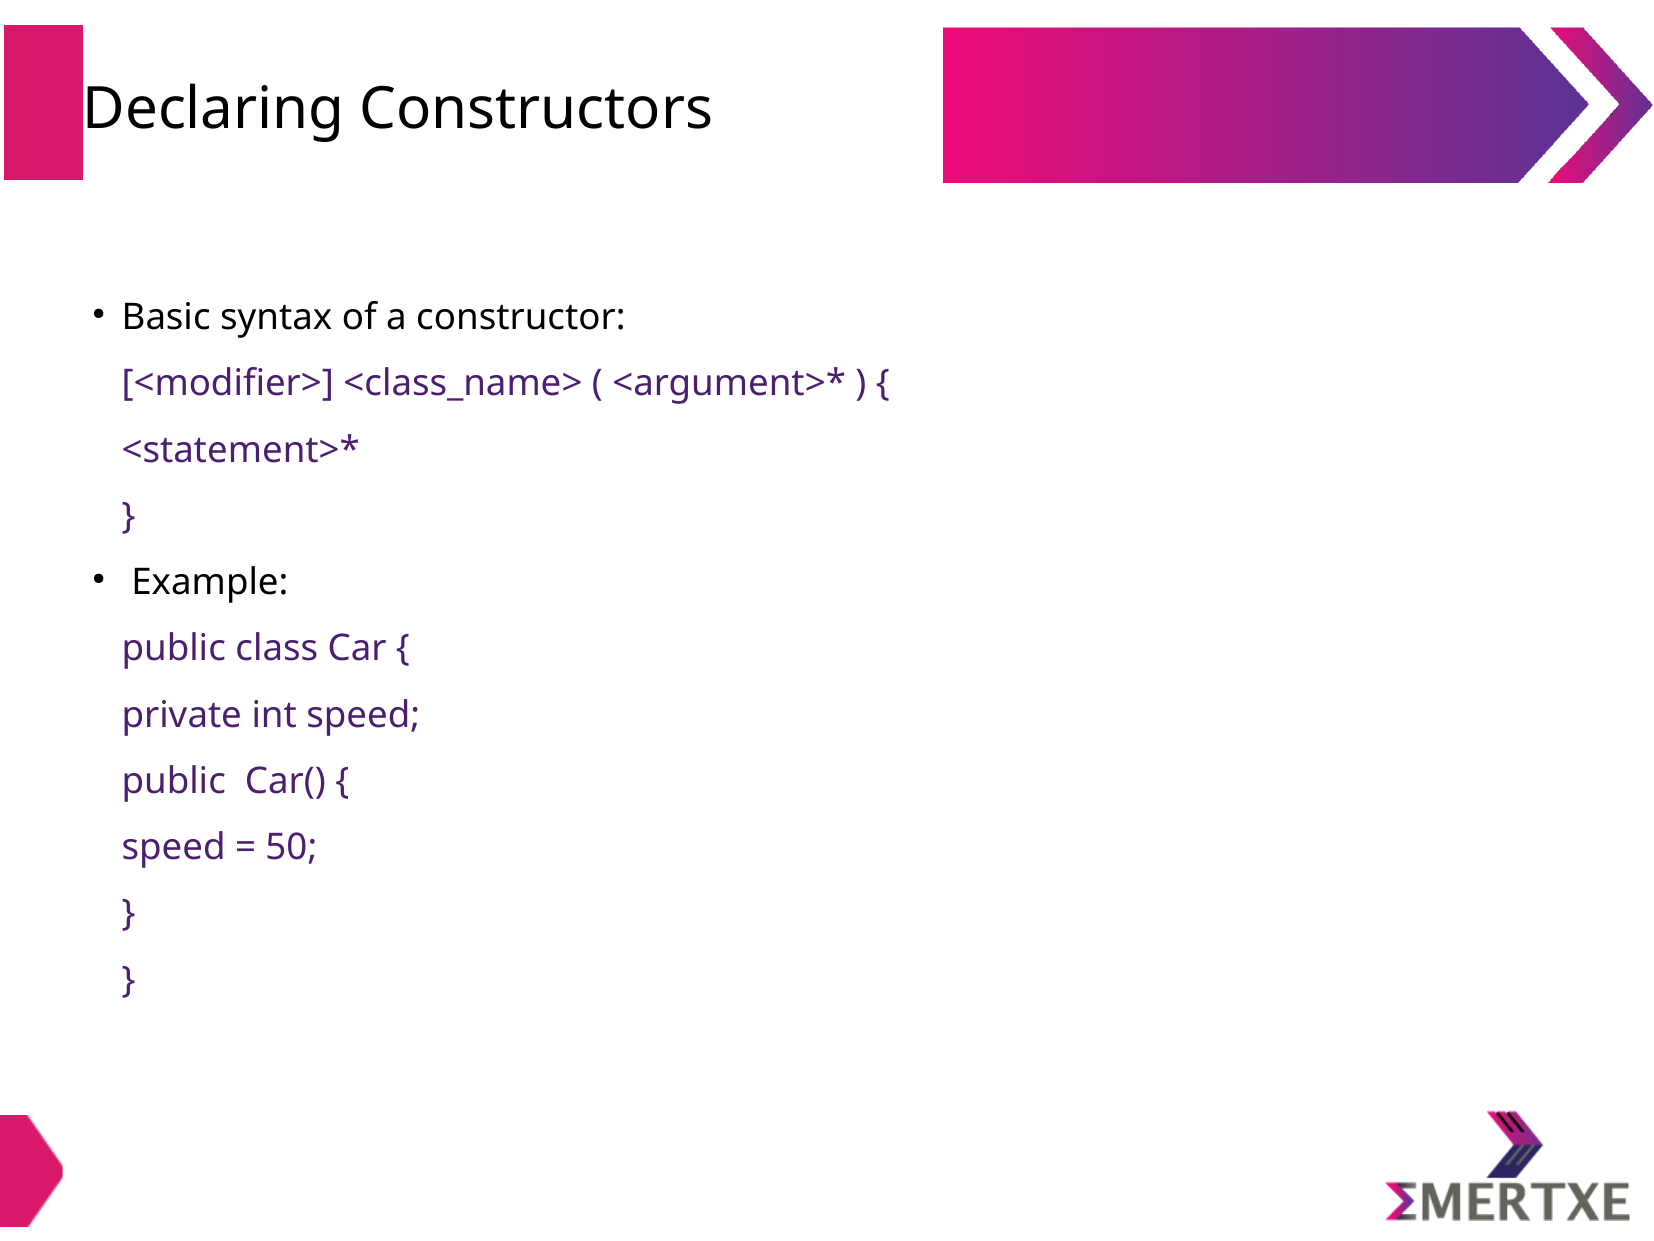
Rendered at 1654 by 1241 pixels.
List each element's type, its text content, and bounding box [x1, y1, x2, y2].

title Declaring Constructors [82, 2, 1571, 210]
picture [1385, 1107, 1631, 1221]
picture [1571, 27, 1653, 183]
list Basic syntax of a constructor: [<modifier>] <class_name> ( <argument>* ) { <statement>* } Example: public class Car { private int speed; public Car() { speed = 50; } } [82, 290, 1571, 1010]
